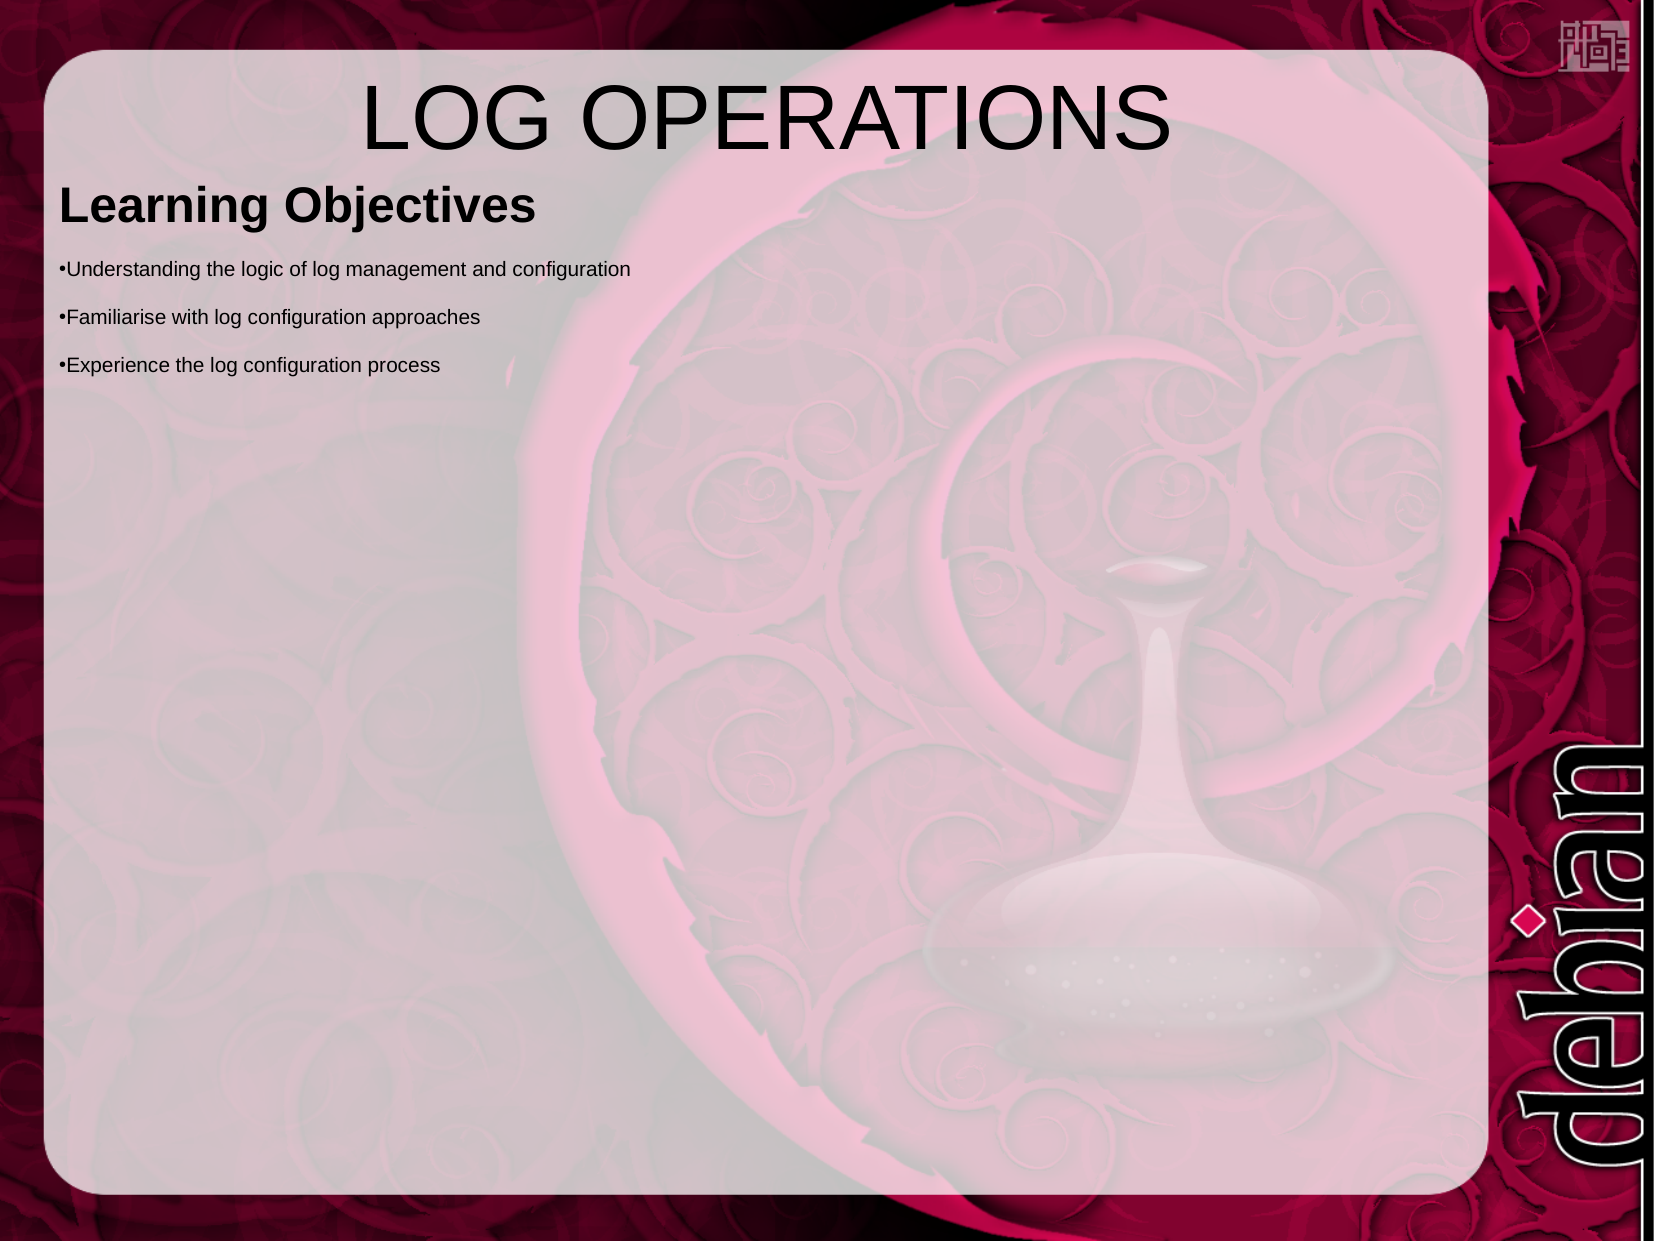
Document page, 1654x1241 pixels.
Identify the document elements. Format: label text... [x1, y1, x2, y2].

picture [0, 0, 1654, 1241]
subtitle Learning Objectives Understanding the logic of log management and configuration Familiarise with log configuration approaches Experience the log configuration process [59, 177, 1477, 1123]
title LOG OPERATIONS [59, 59, 1477, 177]
